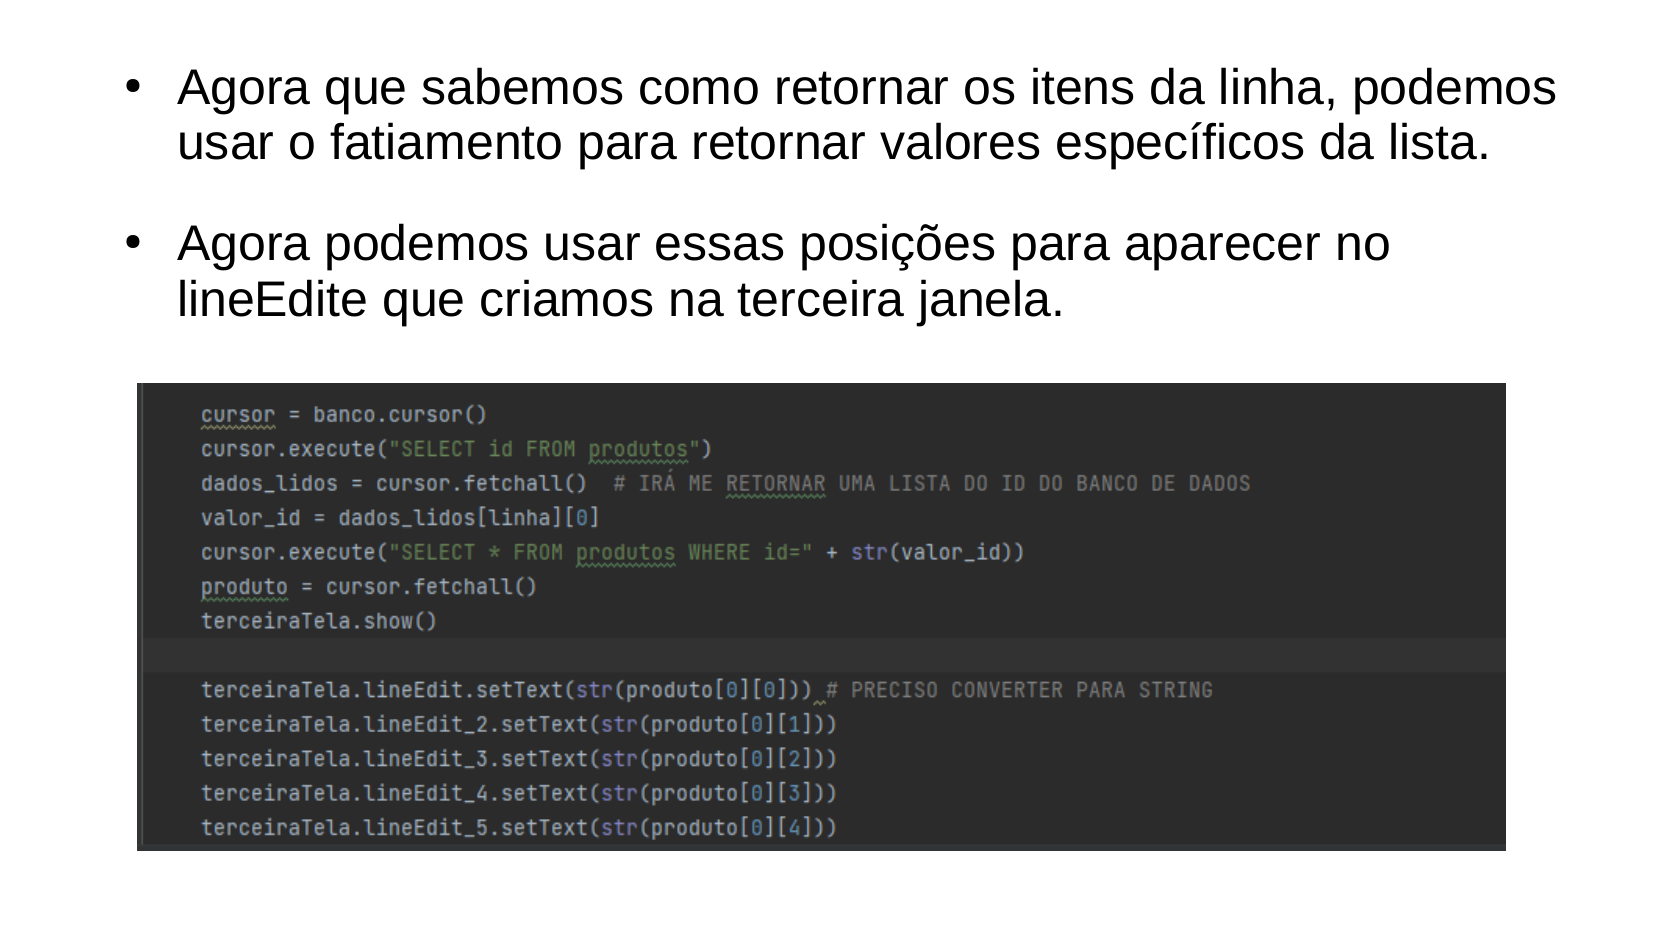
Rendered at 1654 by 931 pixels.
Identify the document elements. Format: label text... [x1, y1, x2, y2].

list Agora podemos usar essas posições para aparecer no lineEdite que criamos na terceira janela. [106, 215, 1595, 473]
list Agora que sabemos como retornar os itens da linha, podemos usar o fatiamento para retornar valores específicos da lista. [106, 59, 1595, 215]
picture [137, 383, 1506, 852]
